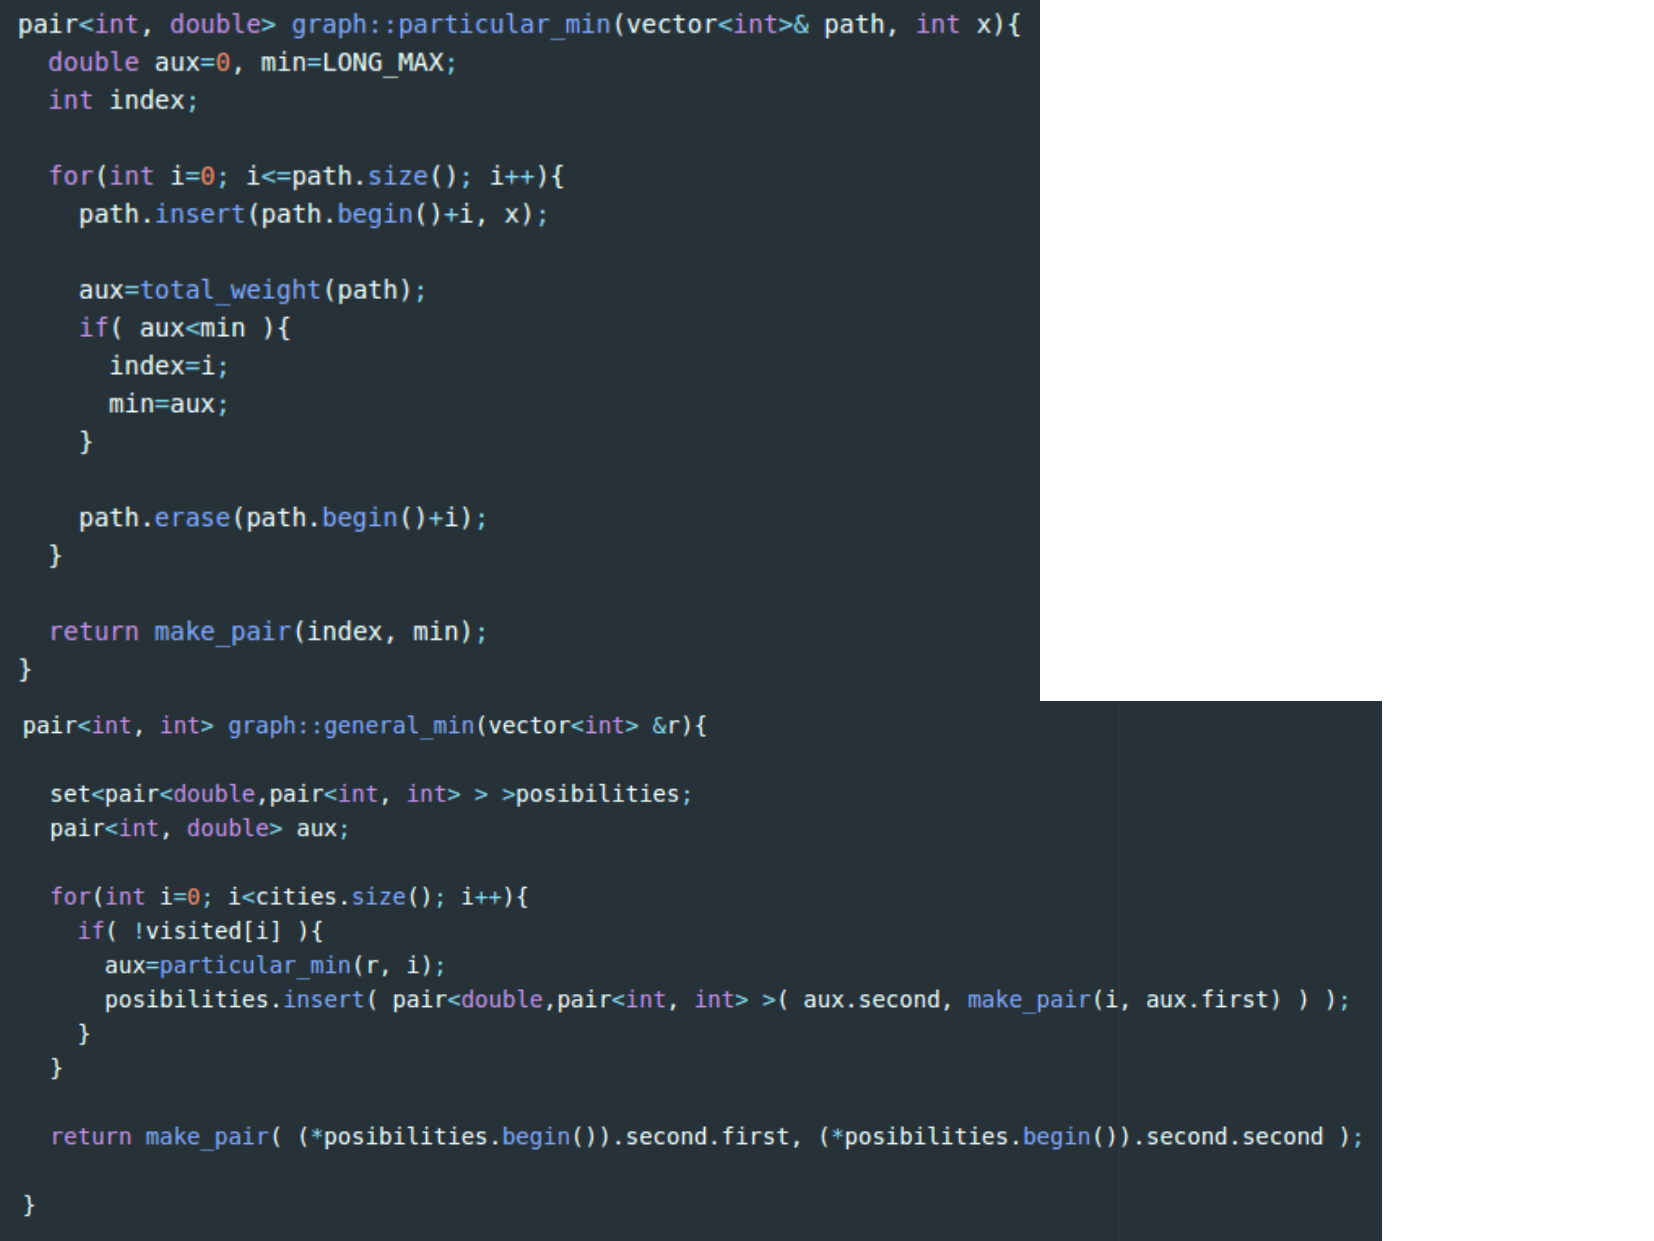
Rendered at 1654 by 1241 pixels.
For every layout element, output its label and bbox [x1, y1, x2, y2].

picture [0, 0, 1382, 1241]
